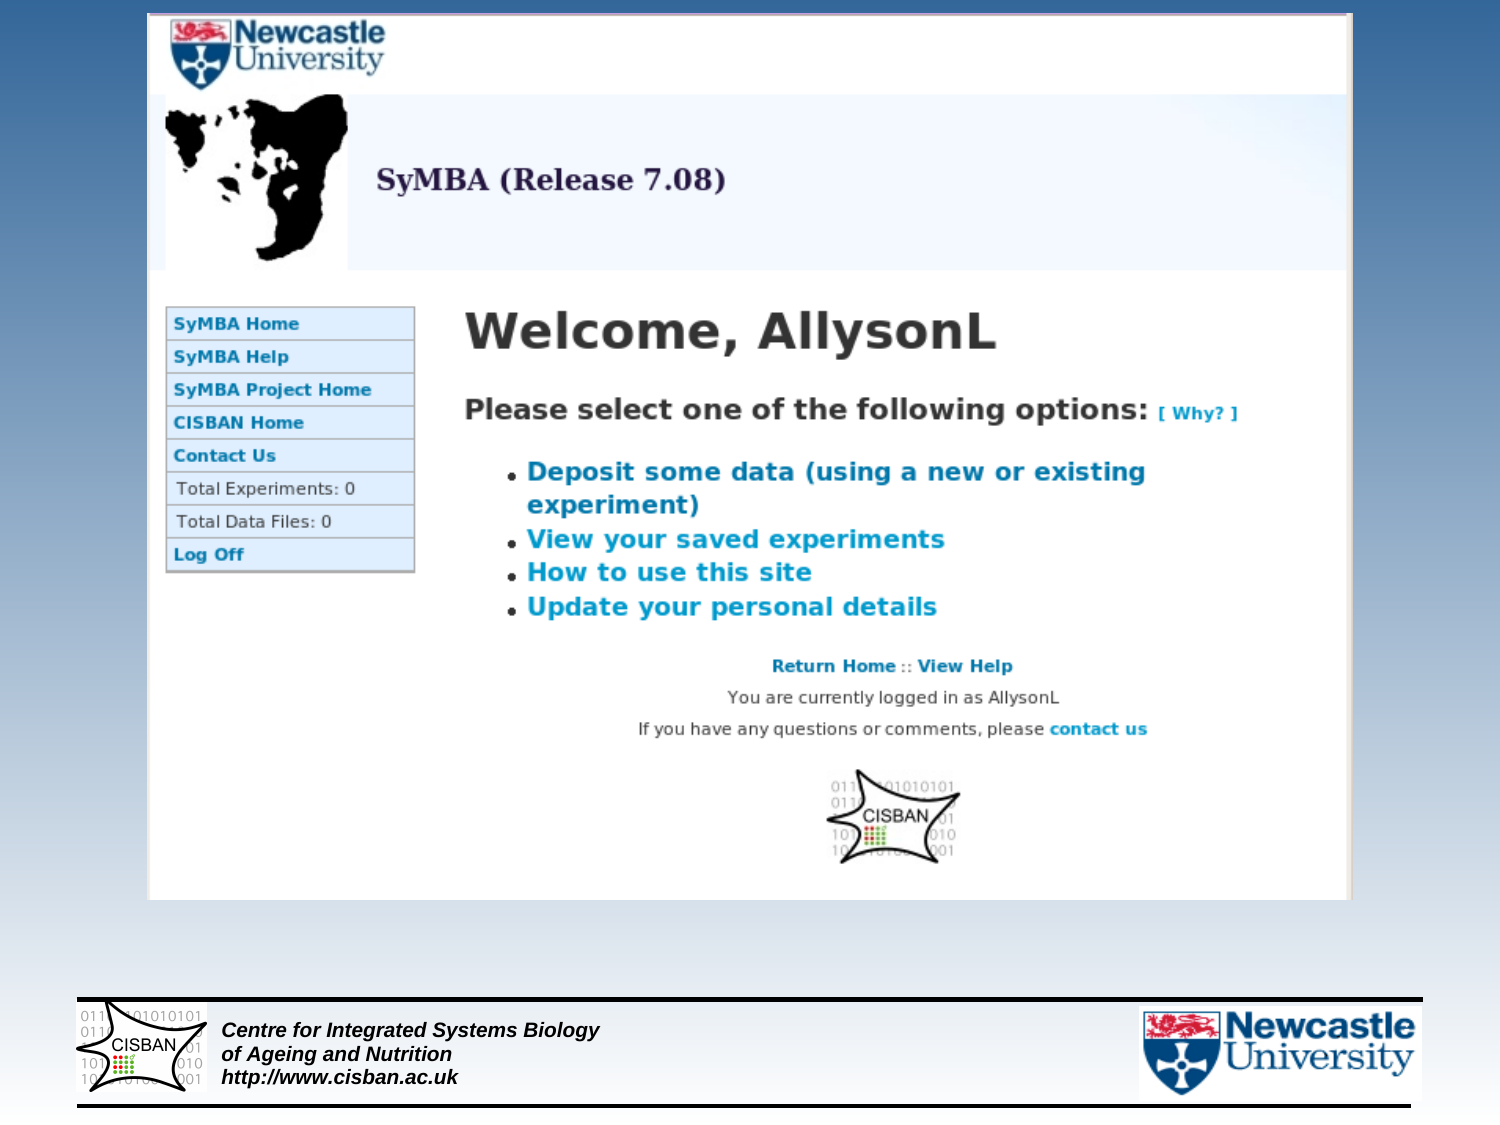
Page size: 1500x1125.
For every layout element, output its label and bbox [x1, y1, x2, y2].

picture [76, 999, 207, 1092]
picture [1139, 1006, 1422, 1101]
picture [147, 13, 1353, 900]
